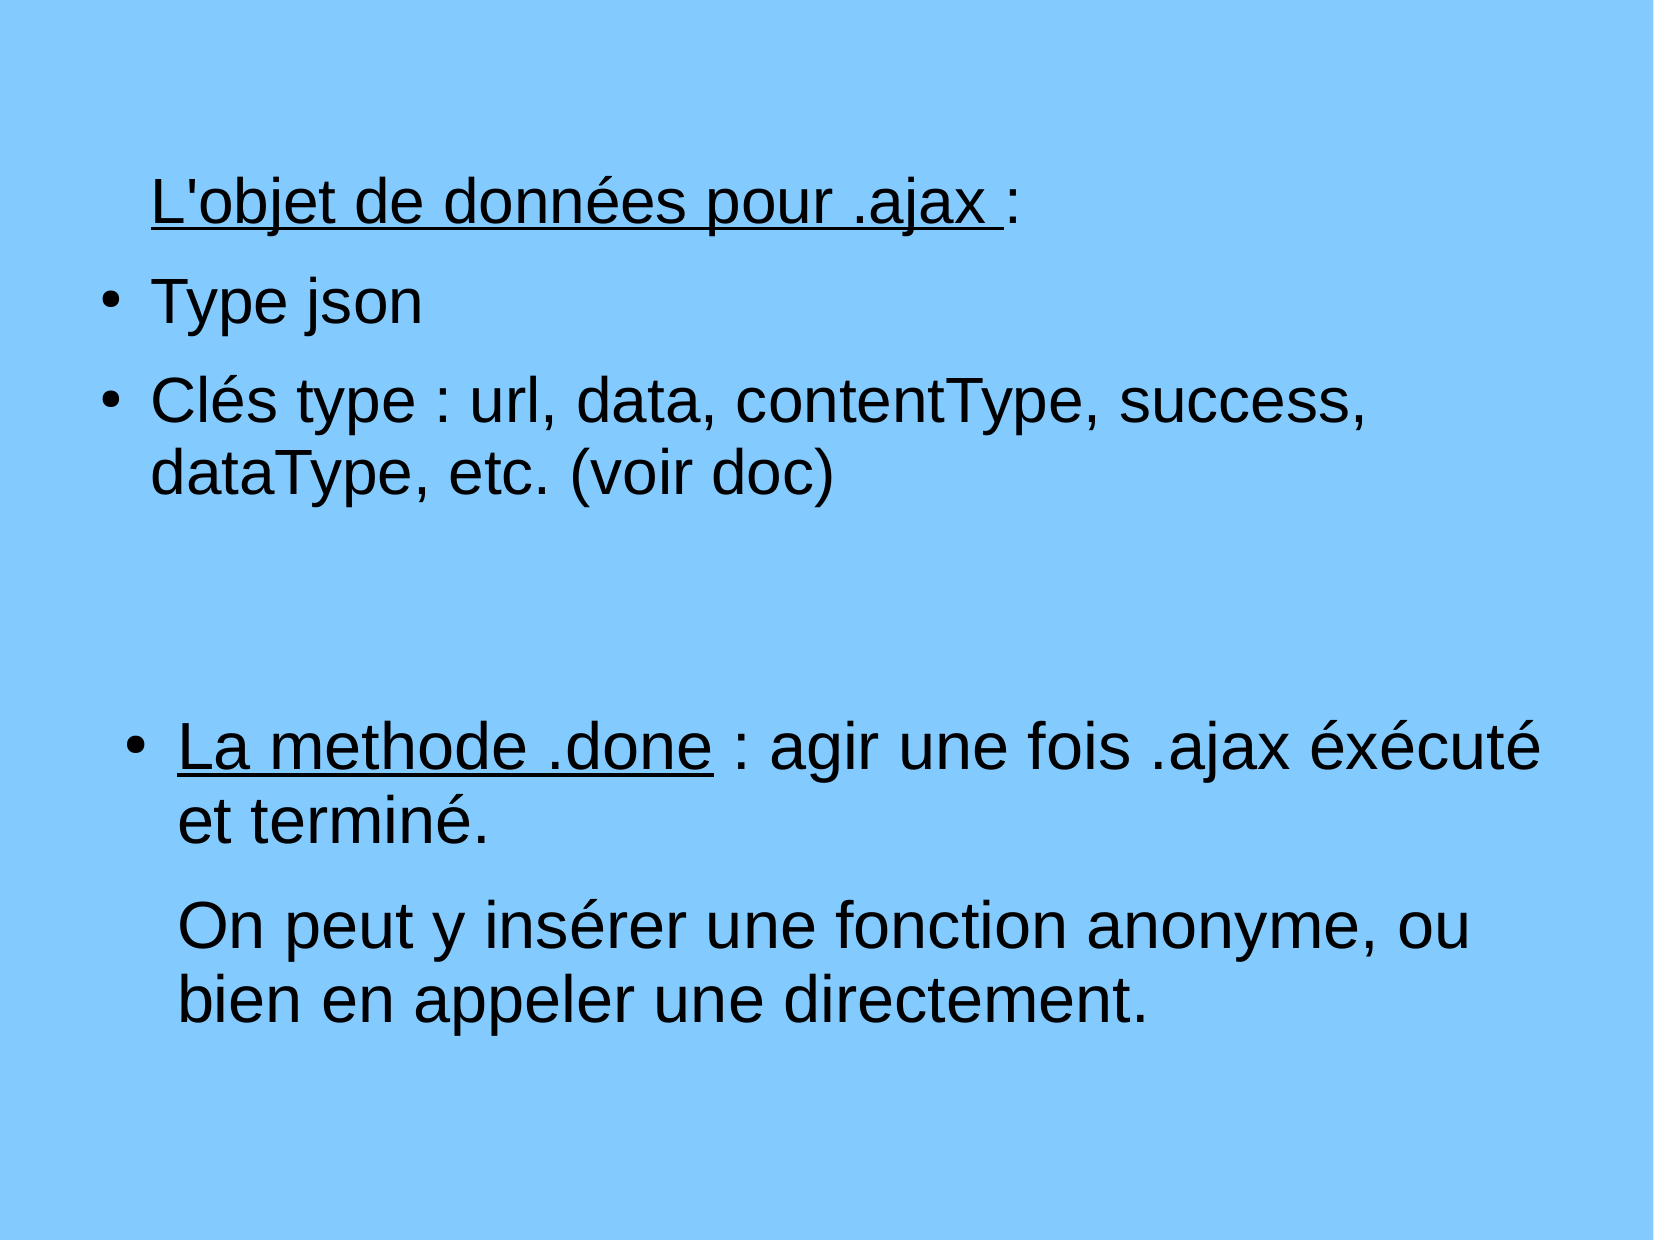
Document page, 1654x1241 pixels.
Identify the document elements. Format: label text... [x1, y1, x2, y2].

list La methode .done : agir une fois .ajax éxécuté et terminé. On peut y insérer une fonction anonyme, ou bien en appeler une directement. [106, 708, 1595, 1052]
list L'objet de données pour .ajax : Type json Clés type : url, data, contentType, success, dataType, etc. (voir doc) [82, 165, 1571, 509]
